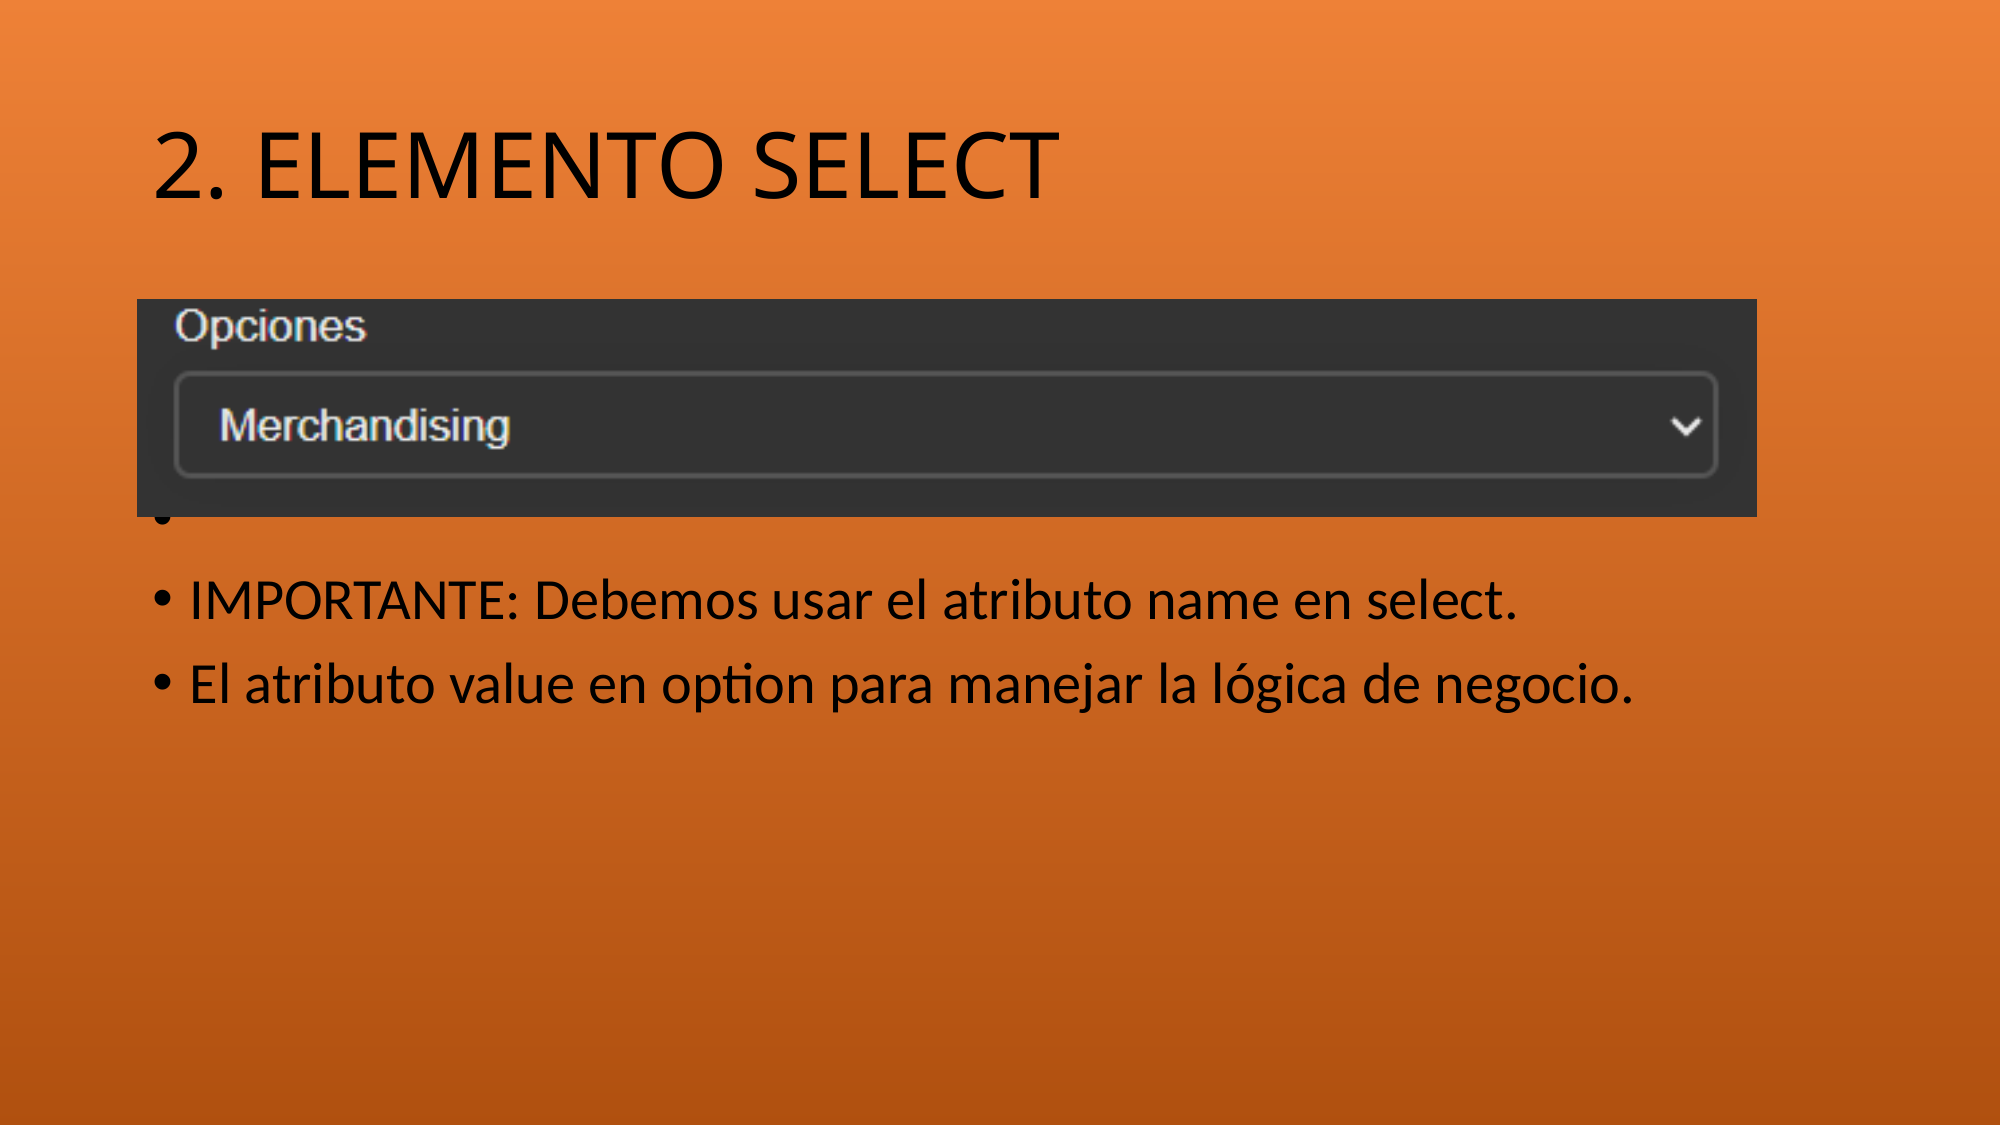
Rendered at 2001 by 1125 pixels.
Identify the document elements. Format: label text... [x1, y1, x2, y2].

list IMPORTANTE: Debemos usar el atributo name en select. El atributo value en option para manejar la lógica de negocio. [137, 299, 1863, 1014]
picture [137, 299, 1757, 517]
title 2. ELEMENTO SELECT [137, 59, 1863, 278]
